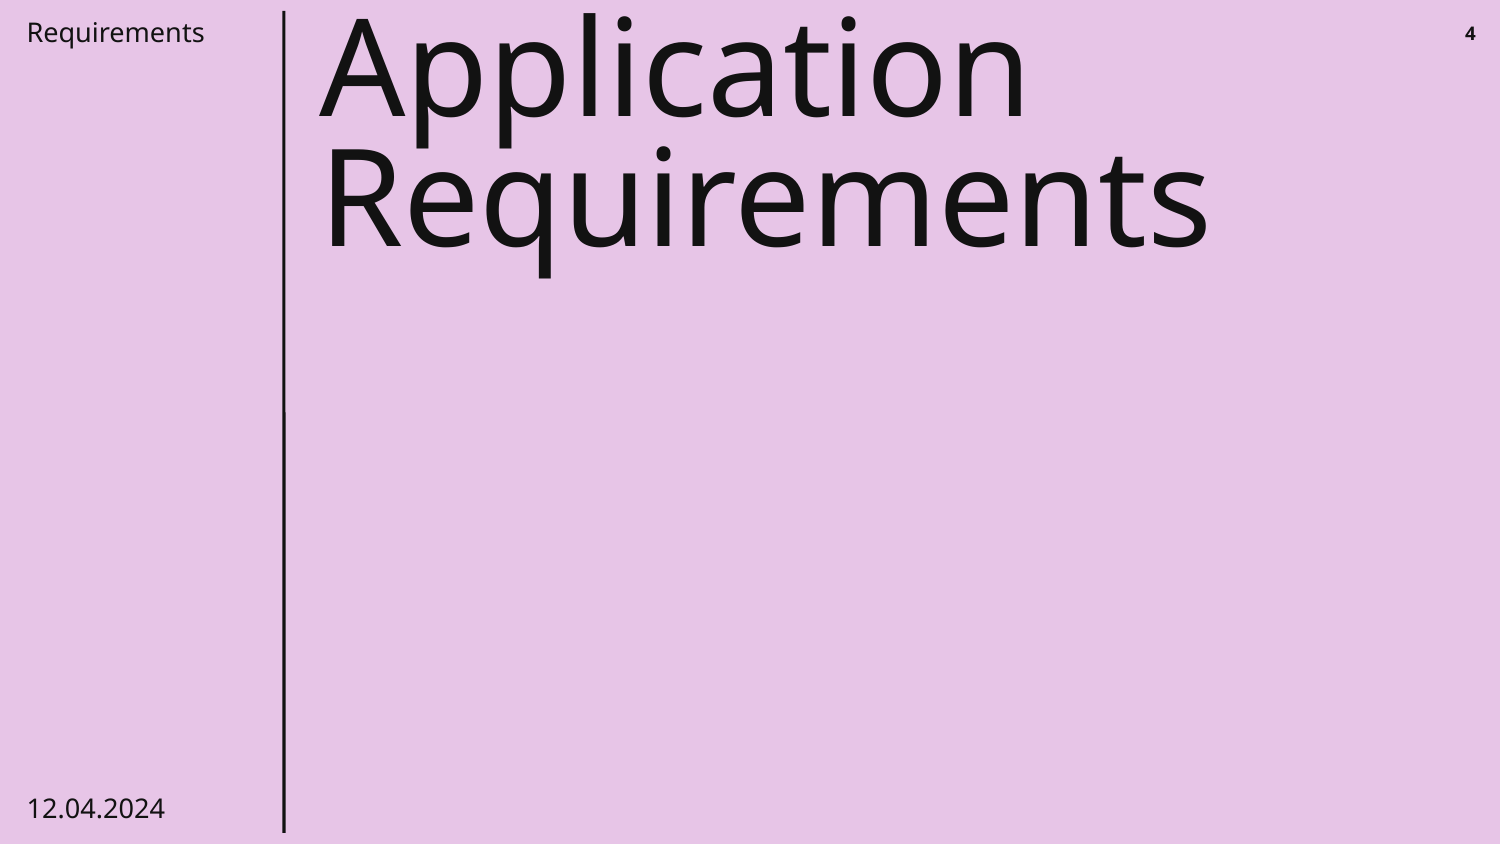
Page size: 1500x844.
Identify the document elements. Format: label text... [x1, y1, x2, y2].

subtitle Application Requirements [304, 0, 1250, 148]
list Requirements [11, 6, 264, 58]
slide_number <number> [1400, 6, 1491, 72]
list 12.04.2024 [11, 782, 264, 833]
